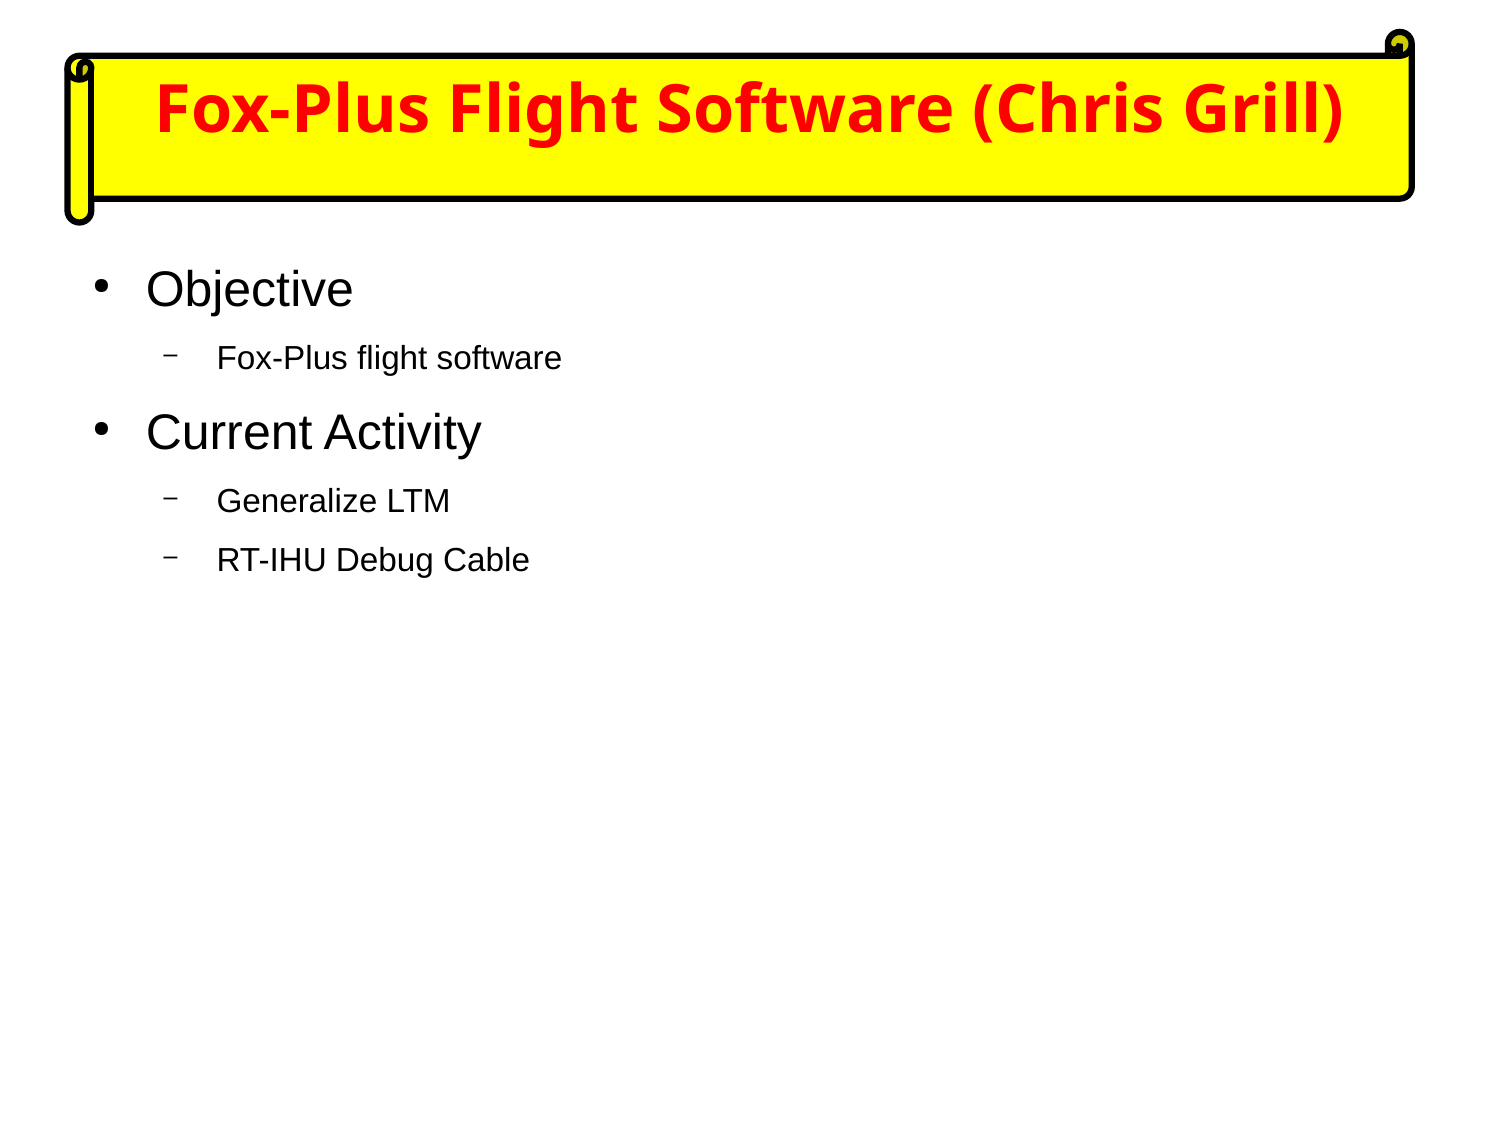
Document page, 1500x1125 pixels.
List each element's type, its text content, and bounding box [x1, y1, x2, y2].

text_box [67, 154, 1412, 223]
text_box Fox-Plus Flight Software (Chris Grill) [0, 58, 1500, 154]
text_box [72, 31, 1412, 58]
list Objective Fox-Plus flight software Current Activity Generalize LTM RT-IHU Debug Cable [75, 263, 1425, 916]
